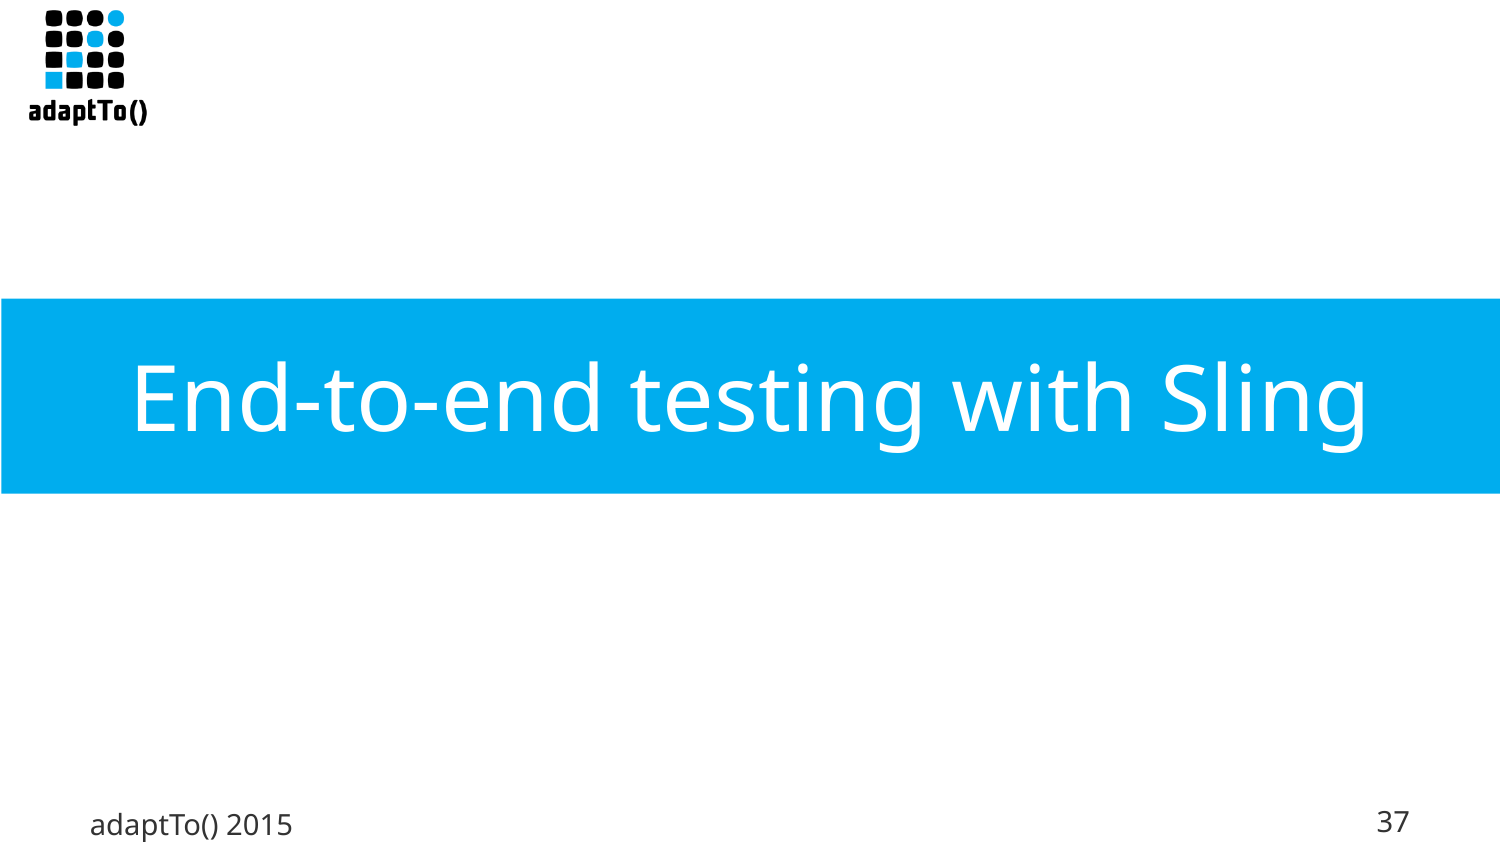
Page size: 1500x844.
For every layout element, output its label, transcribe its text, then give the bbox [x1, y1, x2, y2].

title End-to-end testing with Sling [1, 298, 1500, 494]
picture [27, 6, 148, 127]
